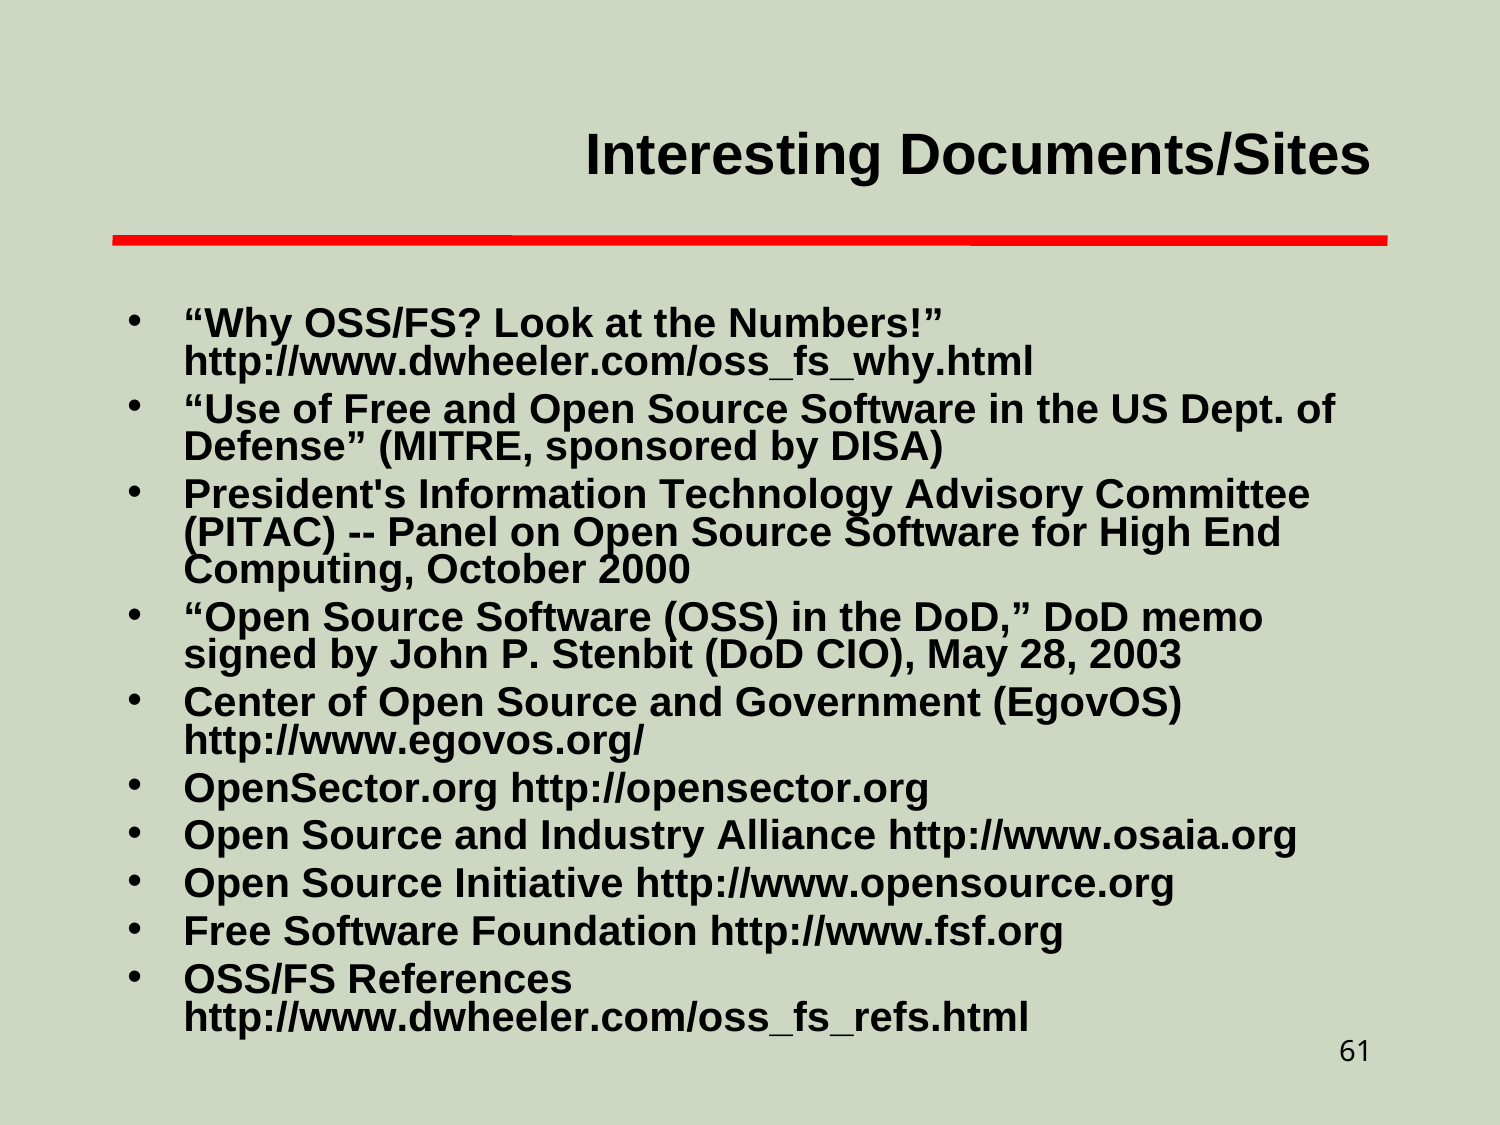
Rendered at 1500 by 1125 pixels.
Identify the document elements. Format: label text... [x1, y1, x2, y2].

title Interesting Documents/Sites [337, 85, 1388, 224]
list “Why OSS/FS? Look at the Numbers!” http://www.dwheeler.com/oss_fs_why.html “Use of Free and Open Source Software in the US Dept. of Defense” (MITRE, sponsored by DISA) President's Information Technology Advisory Committee (PITAC) -- Panel on Open Source Software for High End Computing, October 2000 “Open Source Software (OSS) in the DoD,” DoD memo signed by John P. Stenbit (DoD CIO), May 28, 2003 Center of Open Source and Government (EgovOS) http://www.egovos.org/ OpenSector.org http://opensector.org Open Source and Industry Alliance http://www.osaia.org Open Source Initiative http://www.opensource.org Free Software Foundation http://www.fsf.org OSS/FS References http://www.dwheeler.com/oss_fs_refs.html [112, 299, 1388, 1050]
